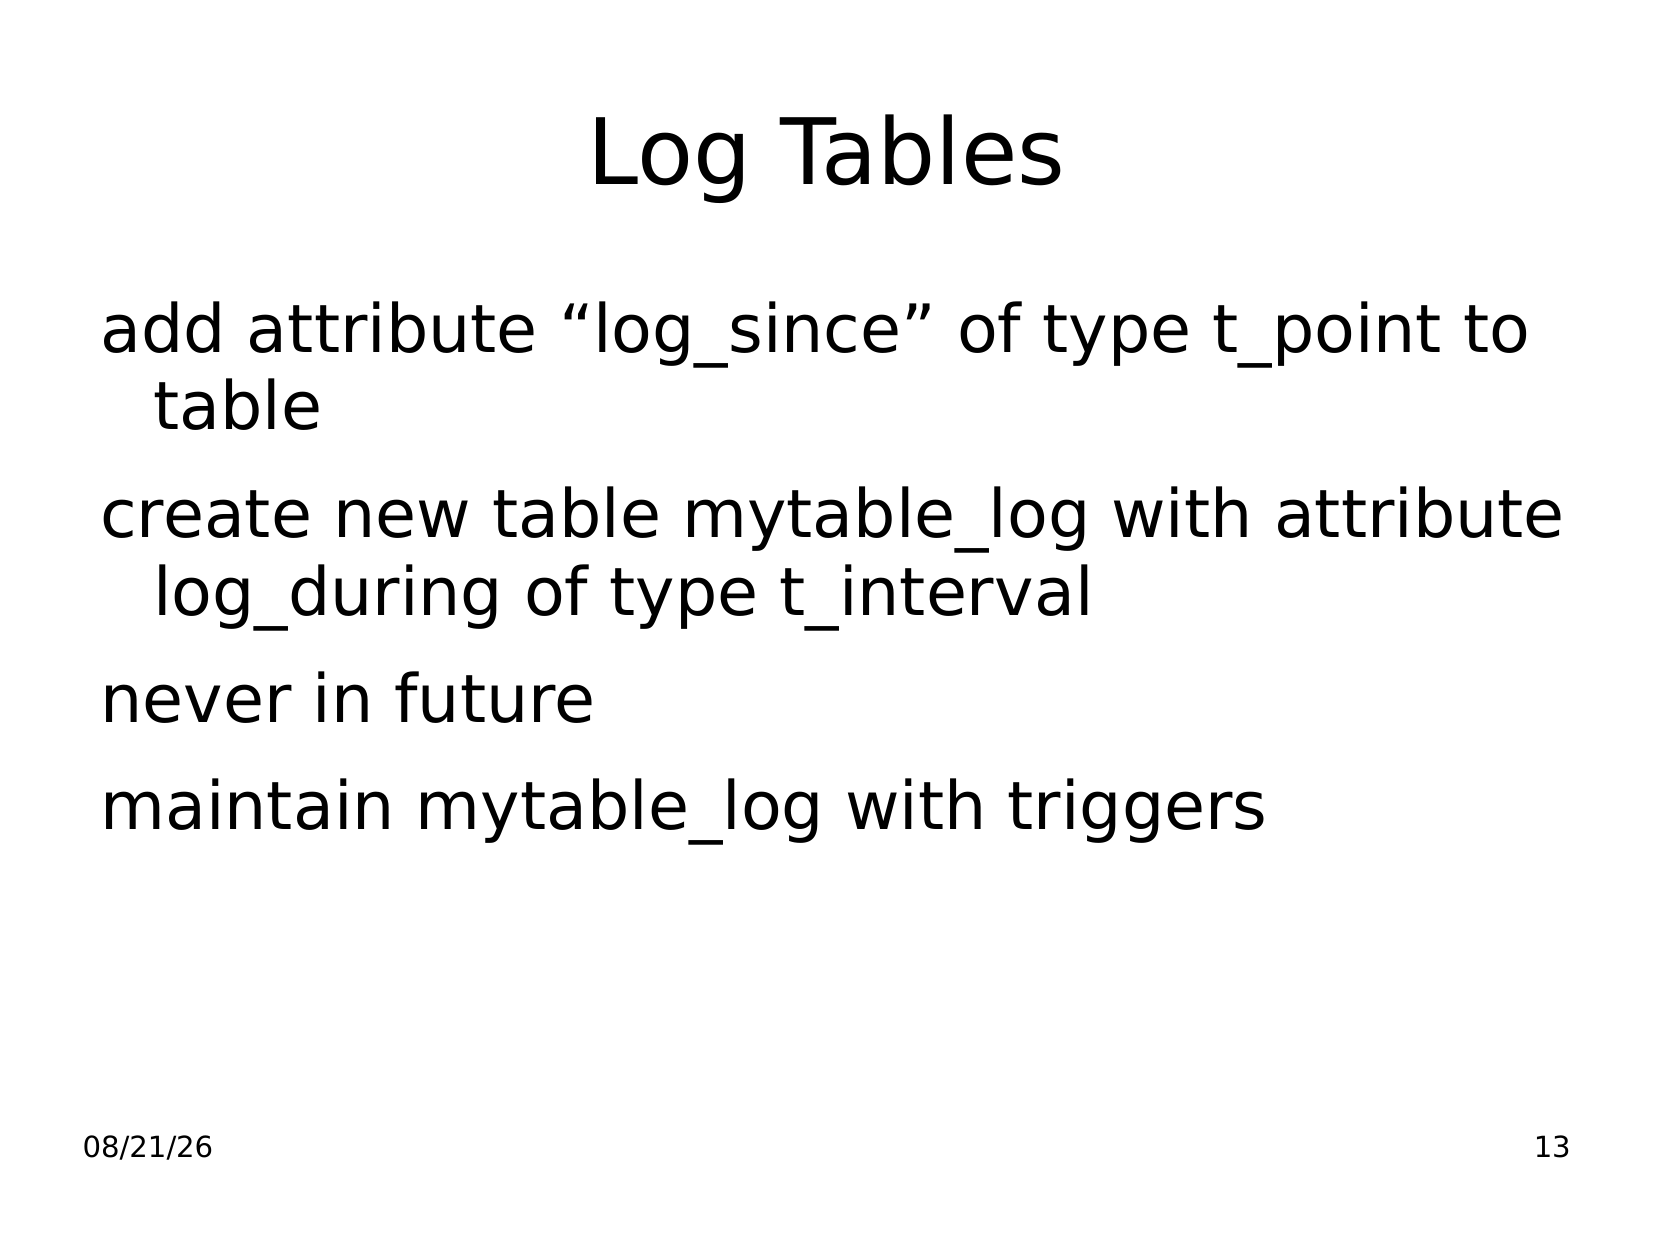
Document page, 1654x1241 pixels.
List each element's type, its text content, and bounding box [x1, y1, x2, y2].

list add attribute “log_since” of type t_point to table create new table mytable_log with attribute log_during of type t_interval never in future maintain mytable_log with triggers [82, 290, 1571, 1094]
title Log Tables [82, 56, 1571, 250]
